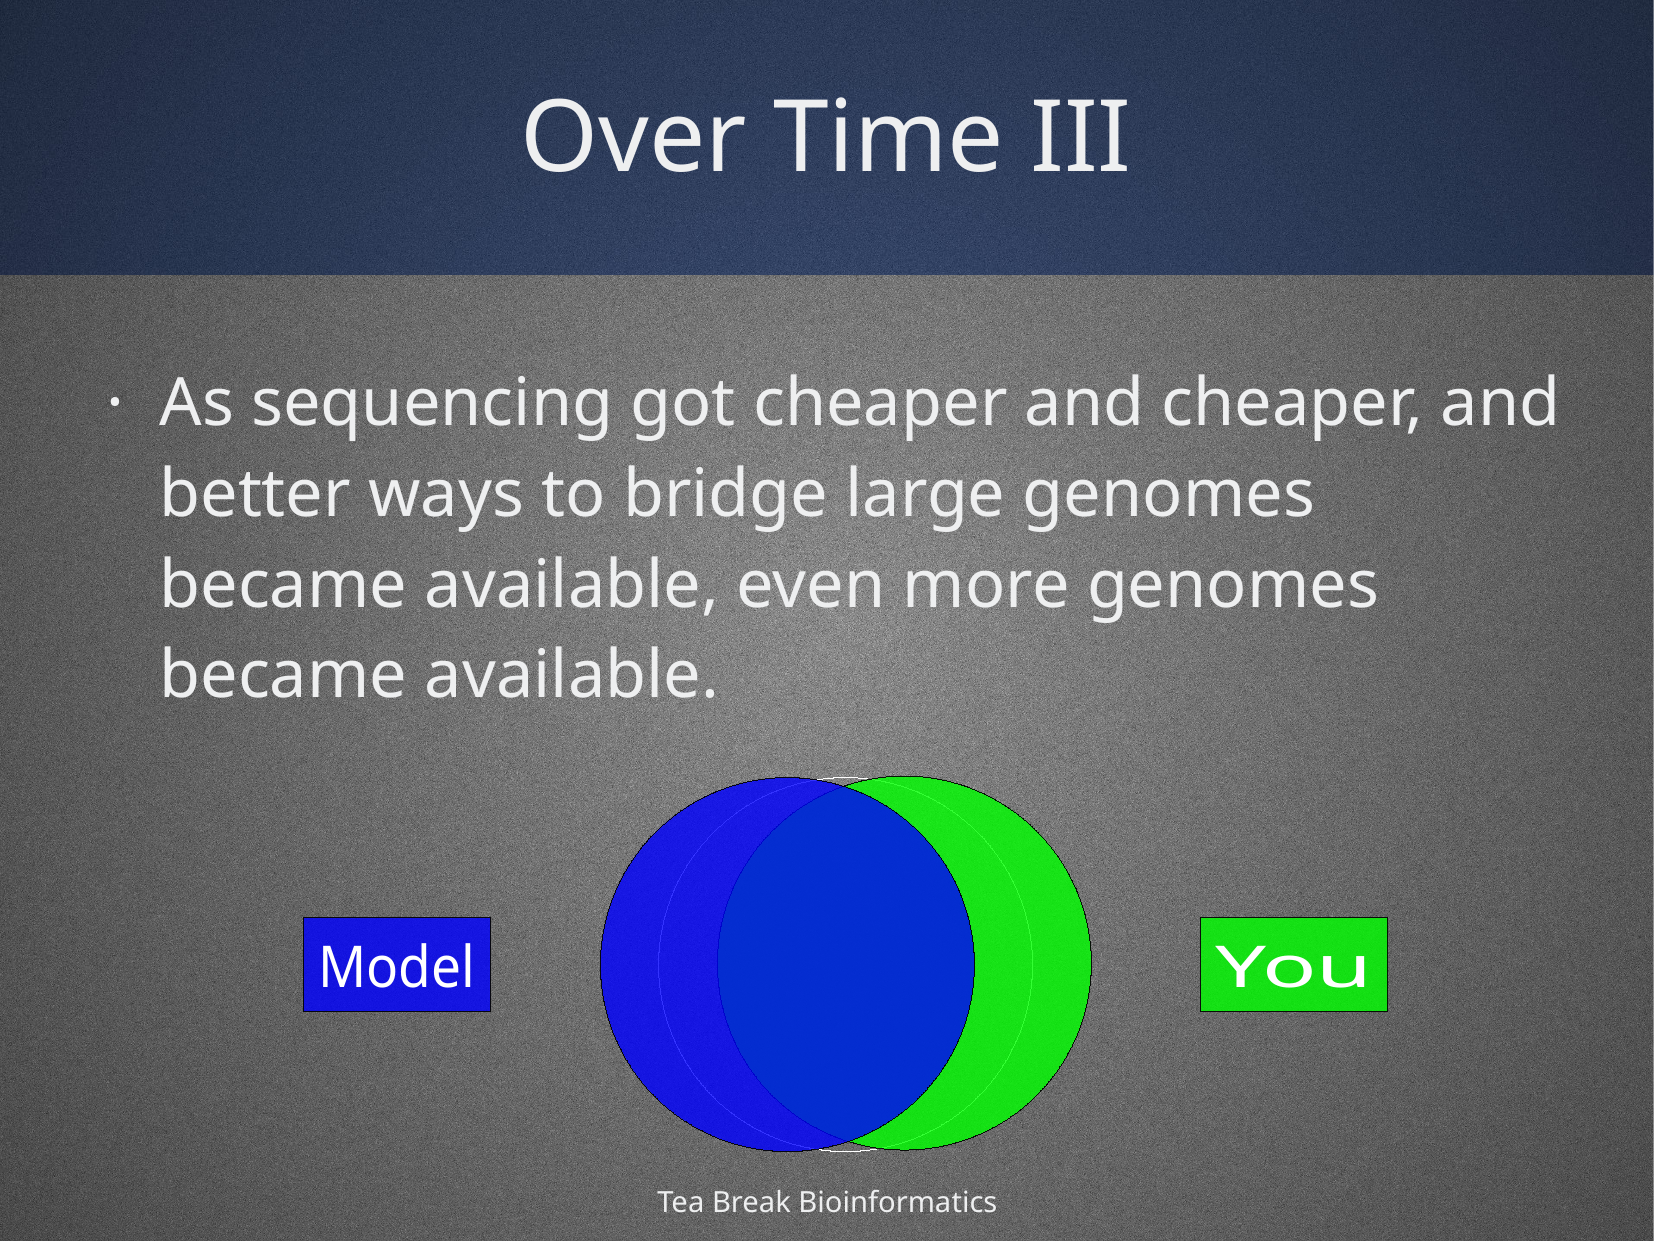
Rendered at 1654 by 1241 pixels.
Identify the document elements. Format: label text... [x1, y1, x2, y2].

text_box Model [303, 917, 491, 1012]
title Over Time III [88, 29, 1565, 237]
list As sequencing got cheaper and cheaper, and better ways to bridge large genomes became available, even more genomes became available. [88, 354, 1565, 1063]
picture [0, 0, 1654, 1241]
text_box [600, 776, 1092, 1152]
text_box You [1200, 917, 1388, 1012]
